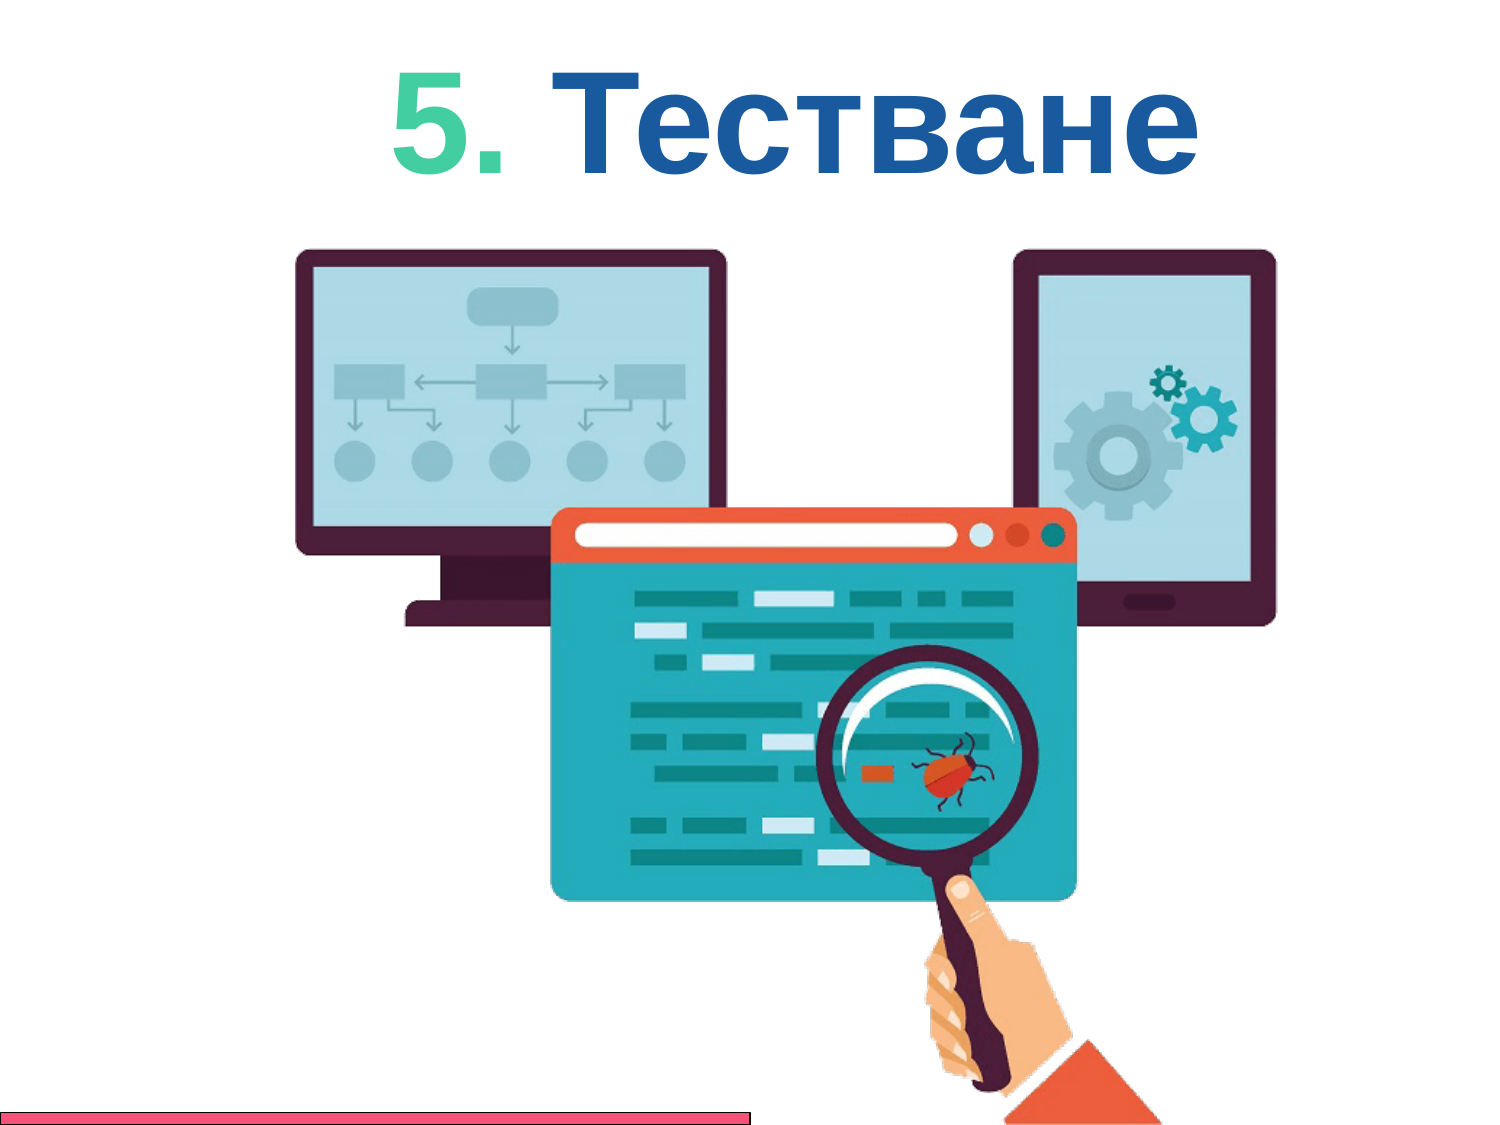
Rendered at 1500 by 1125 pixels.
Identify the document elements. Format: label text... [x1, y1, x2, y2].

text_box [0, 1112, 750, 1125]
picture [265, 231, 1305, 1125]
text_box 5. Тестване [375, 34, 1261, 376]
